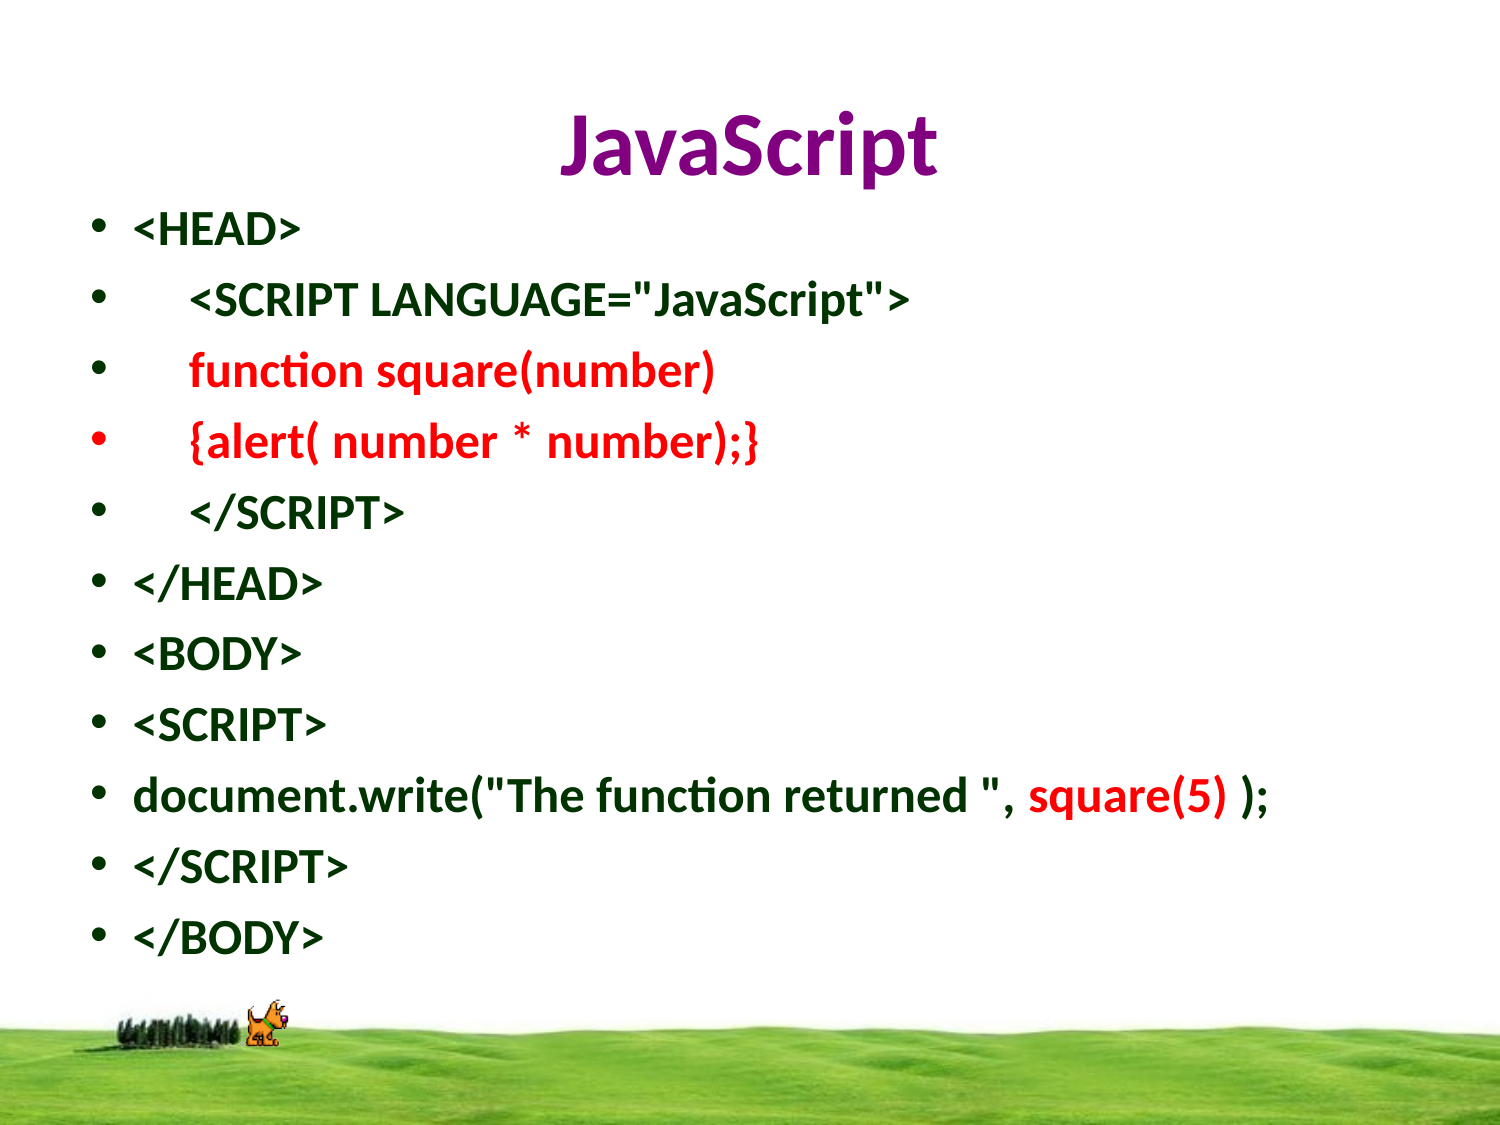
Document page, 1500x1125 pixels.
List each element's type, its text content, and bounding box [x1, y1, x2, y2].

list <HEAD> <SCRIPT LANGUAGE="JavaScript"> function square(number) {alert( number * number);} </SCRIPT> </HEAD> <BODY> <SCRIPT> document.write("The function returned ", square(5) ); </SCRIPT> </BODY> [75, 187, 1338, 975]
title JavaScript [75, 45, 1425, 233]
picture [0, 995, 1500, 1125]
